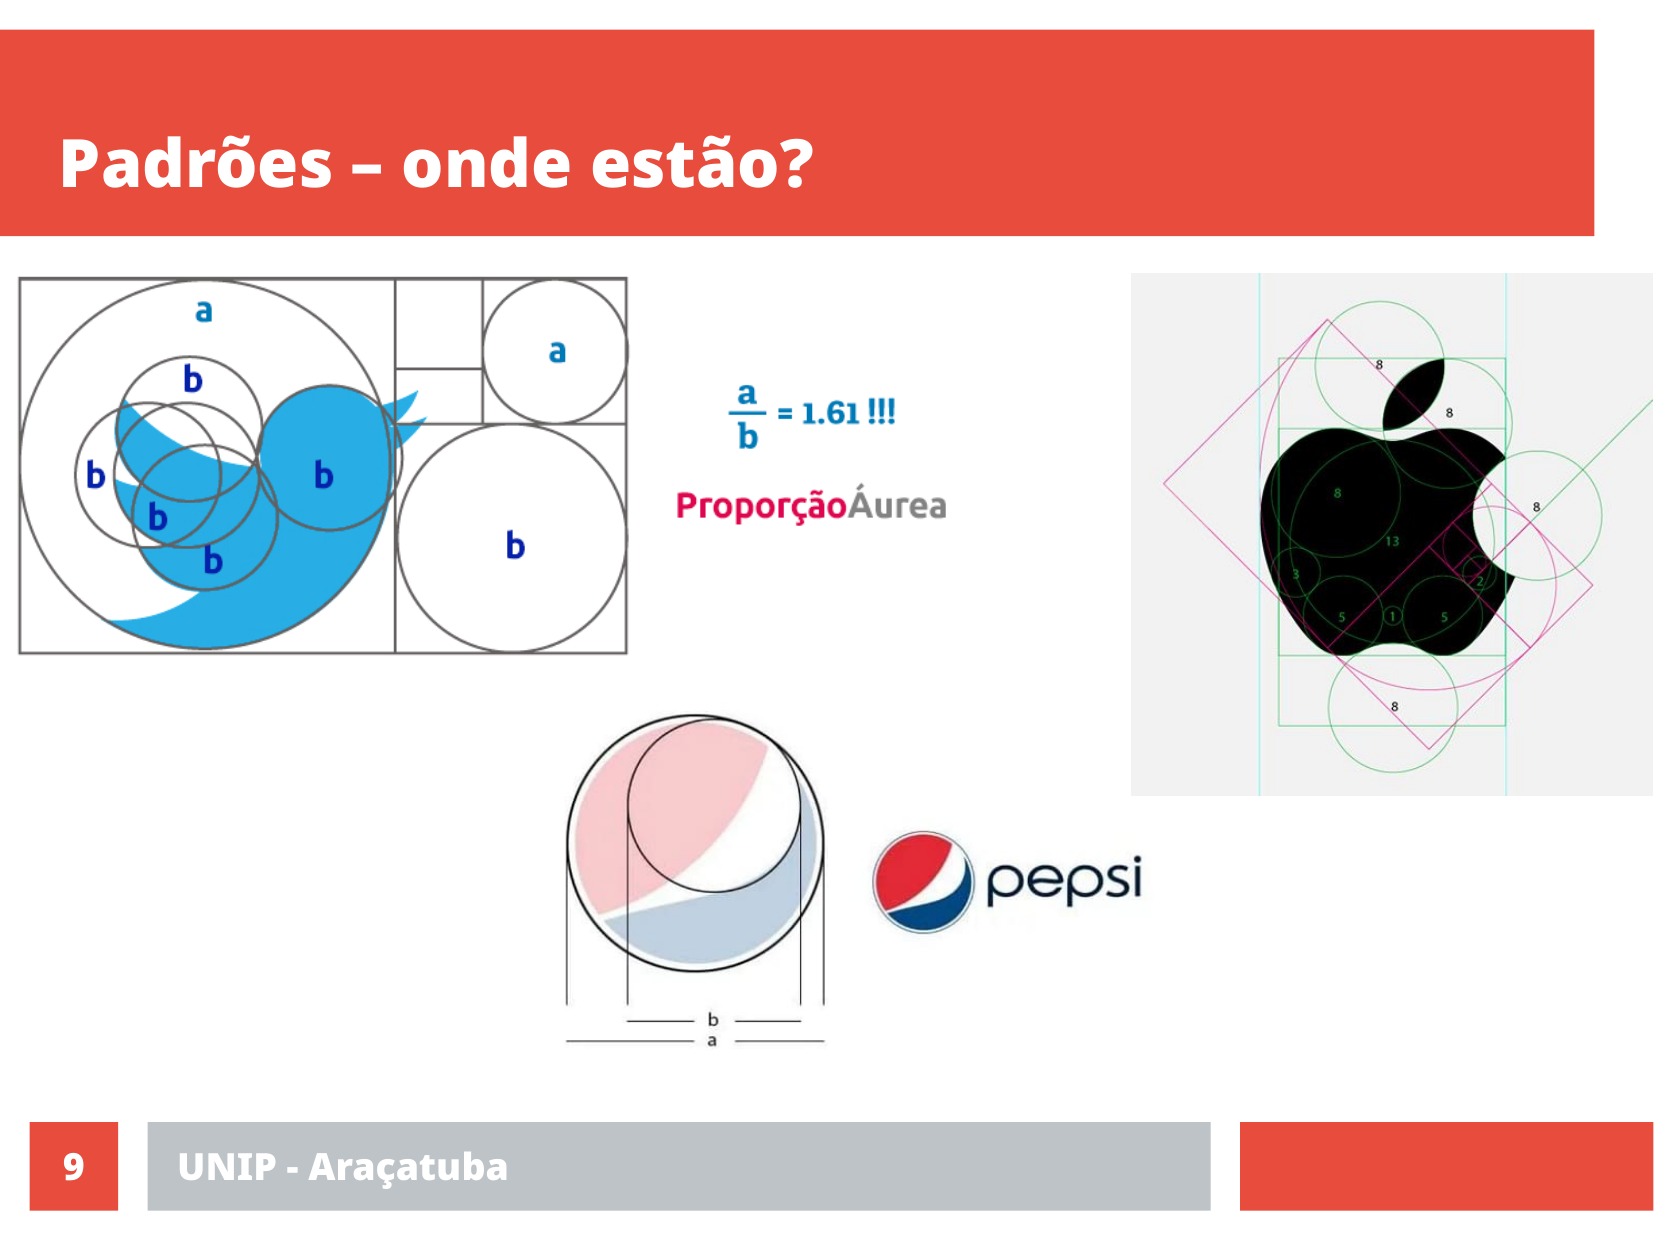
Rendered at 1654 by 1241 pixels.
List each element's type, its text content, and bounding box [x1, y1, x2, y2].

title Padrões – onde estão? [59, 59, 1595, 207]
picture [0, 250, 977, 668]
picture [540, 273, 1653, 1093]
